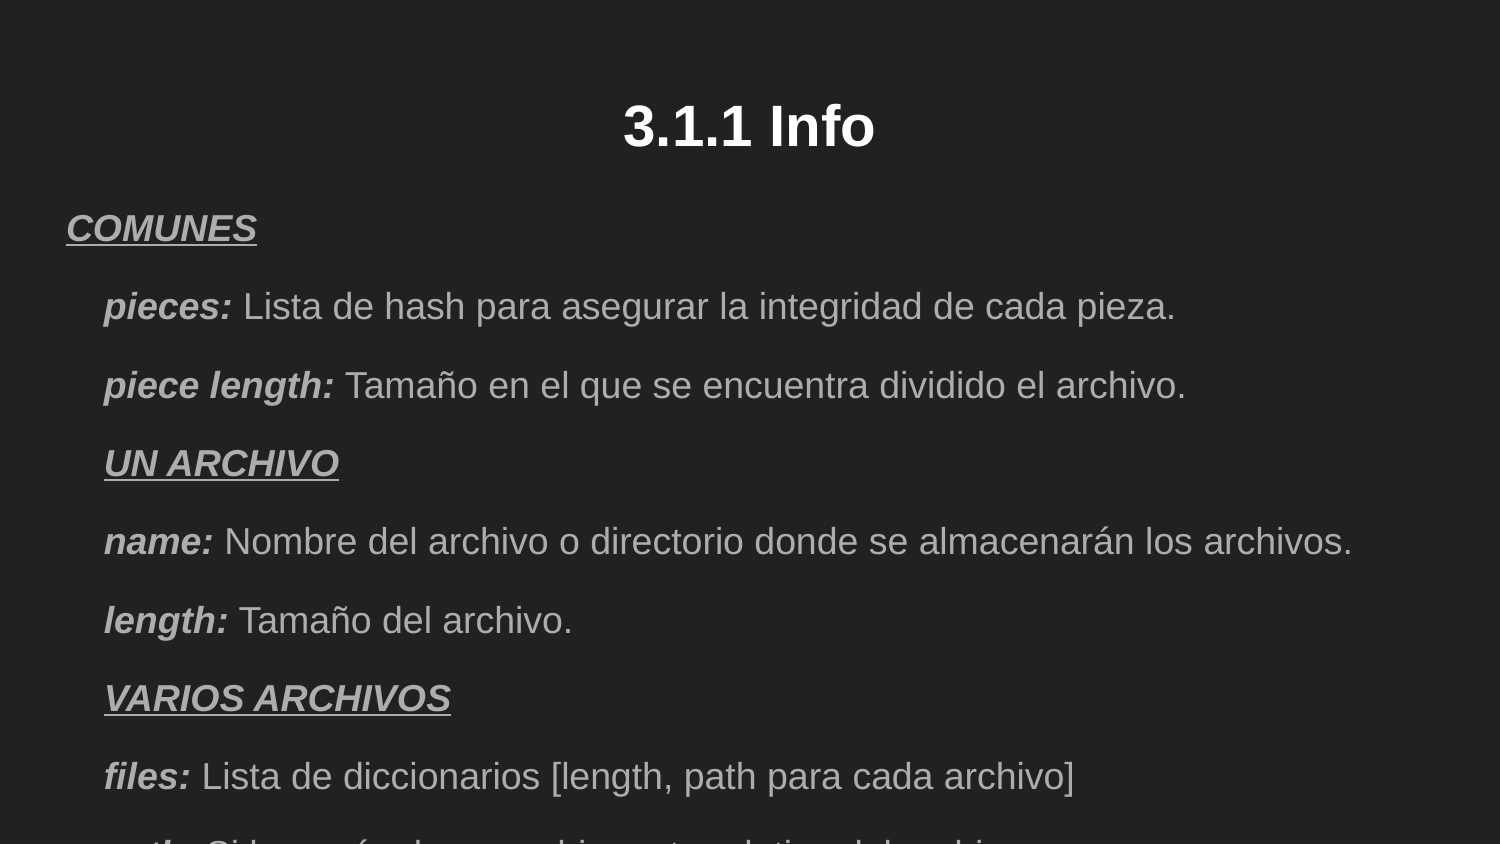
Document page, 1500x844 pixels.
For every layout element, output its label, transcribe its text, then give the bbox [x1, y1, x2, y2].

title 3.1.1 Info [51, 72, 1449, 167]
list COMUNES pieces: Lista de hash para asegurar la integridad de cada pieza. piece length: Tamaño en el que se encuentra dividido el archivo. UN ARCHIVO name: Nombre del archivo o directorio donde se almacenarán los archivos. length: Tamaño del archivo. VARIOS ARCHIVOS files: Lista de diccionarios [length, path para cada archivo] path: Si hay más de un archivo ruta relativa del archivo. [51, 189, 1449, 836]
